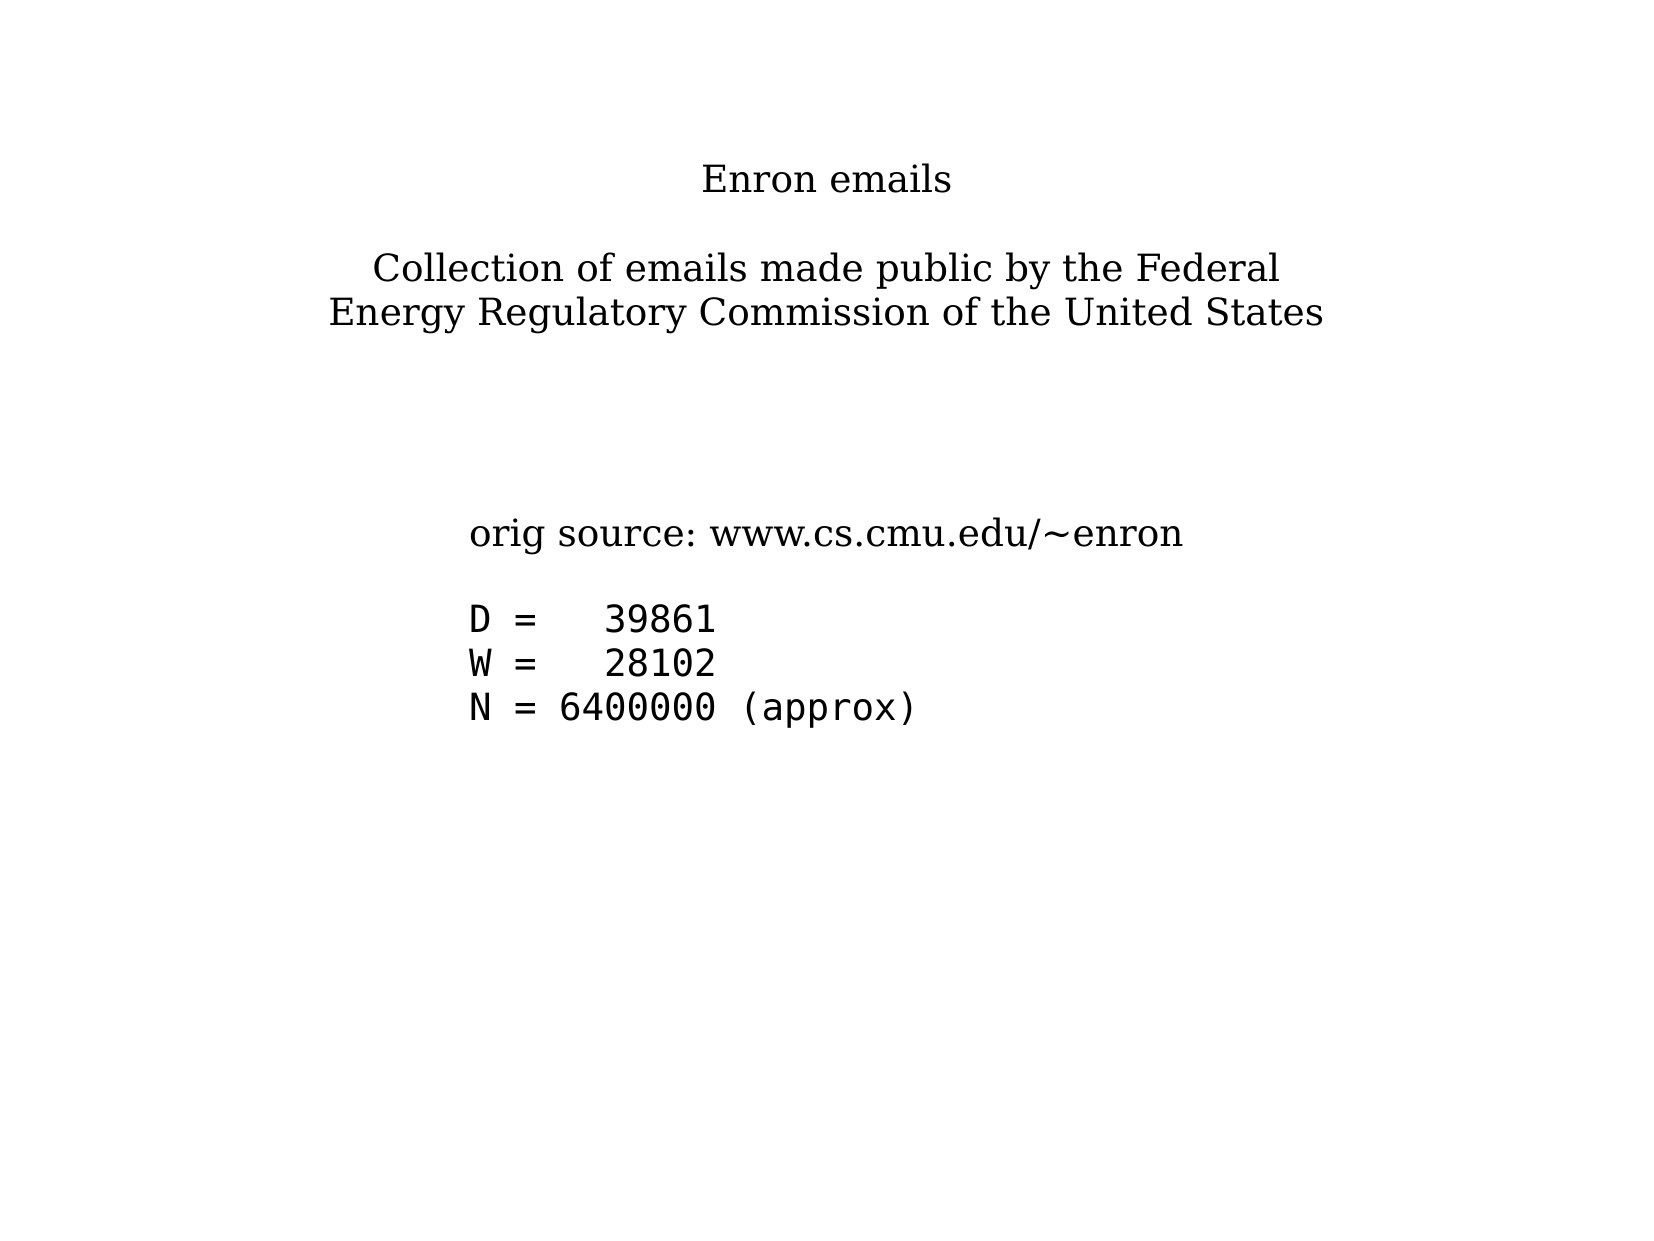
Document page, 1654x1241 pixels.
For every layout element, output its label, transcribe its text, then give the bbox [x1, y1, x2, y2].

text_box orig source: www.cs.cmu.edu/~enron D = 39861 W = 28102 N = 6400000 (approx) [454, 503, 1200, 737]
text_box Enron emails [686, 150, 968, 209]
text_box Collection of emails made public by the Federal Energy Regulatory Commission of the United States [313, 239, 1341, 342]
